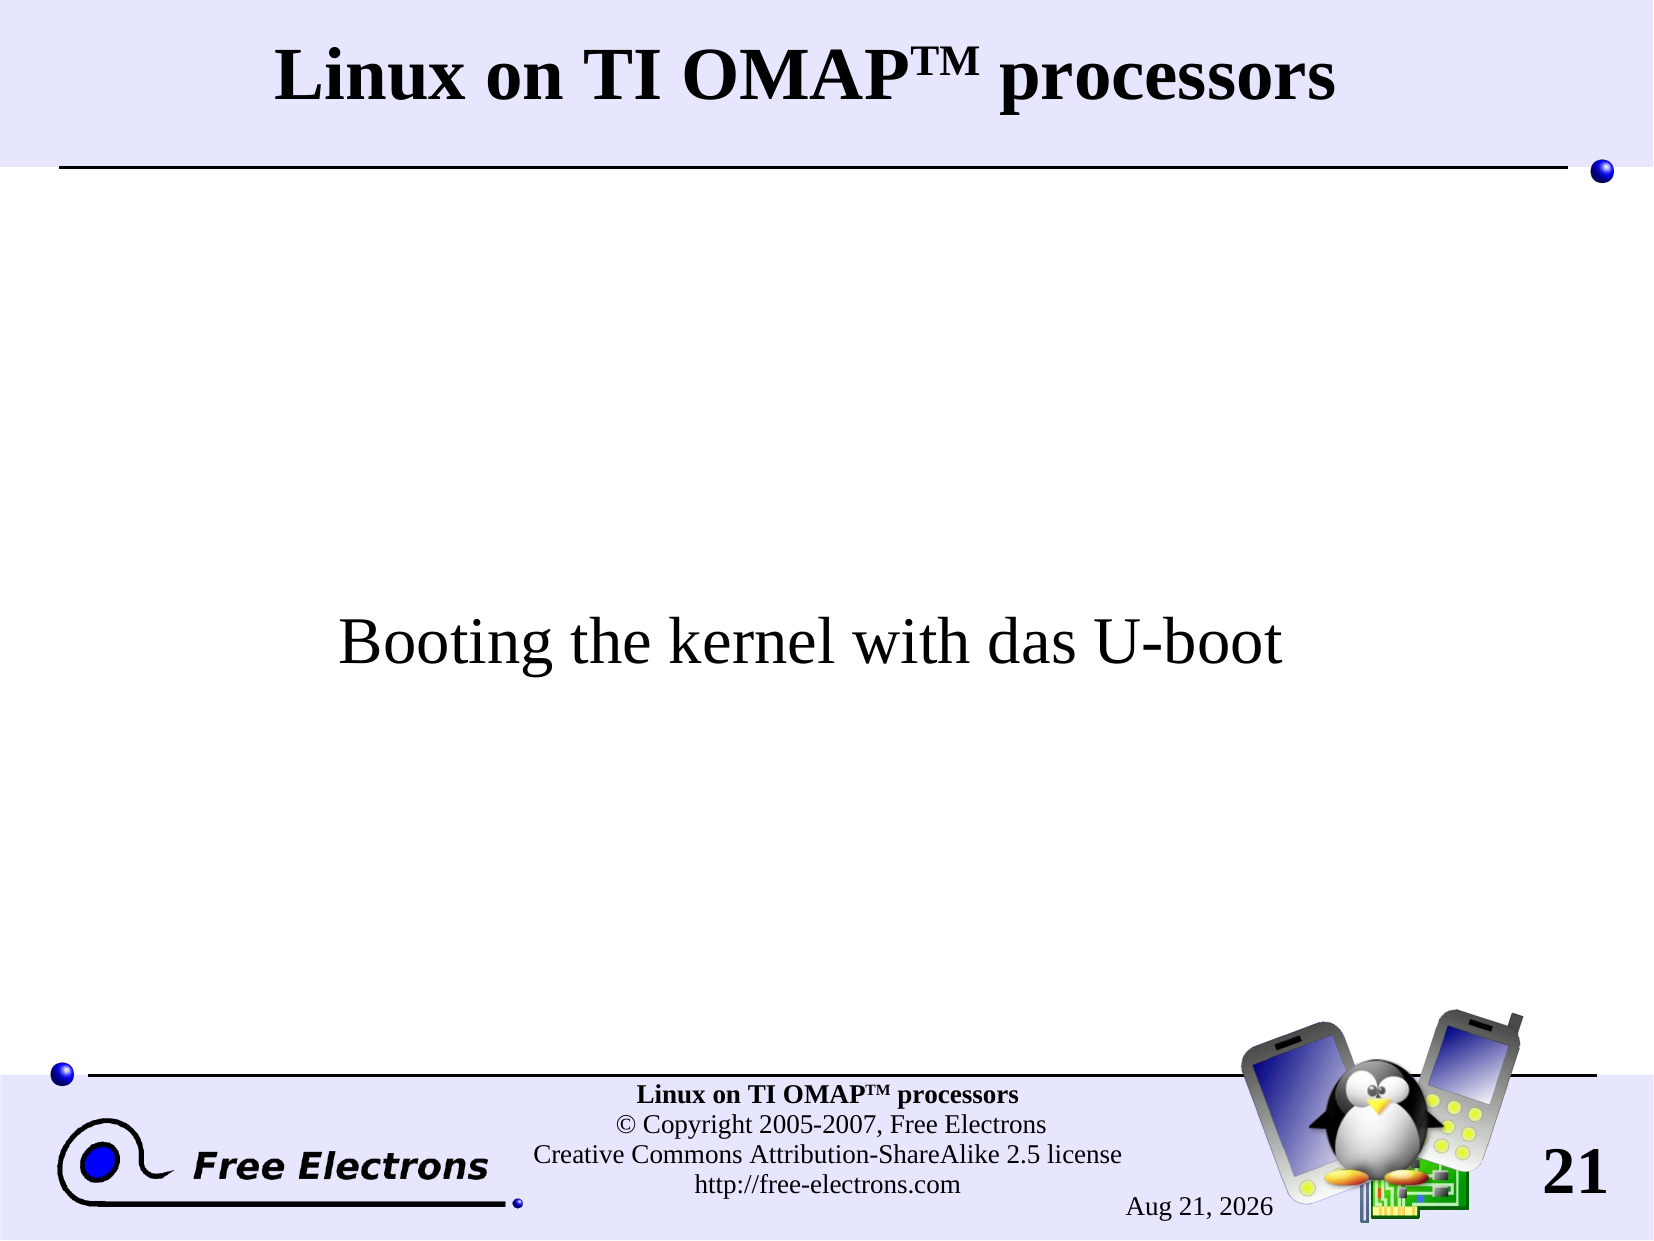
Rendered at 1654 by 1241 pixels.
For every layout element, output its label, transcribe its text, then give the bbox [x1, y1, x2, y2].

picture [1231, 1007, 1538, 1241]
title Linux on TI OMAPTM processors [60, 12, 1551, 138]
picture [50, 1107, 527, 1216]
subtitle Booting the kernel with das U-boot [105, 216, 1518, 1066]
